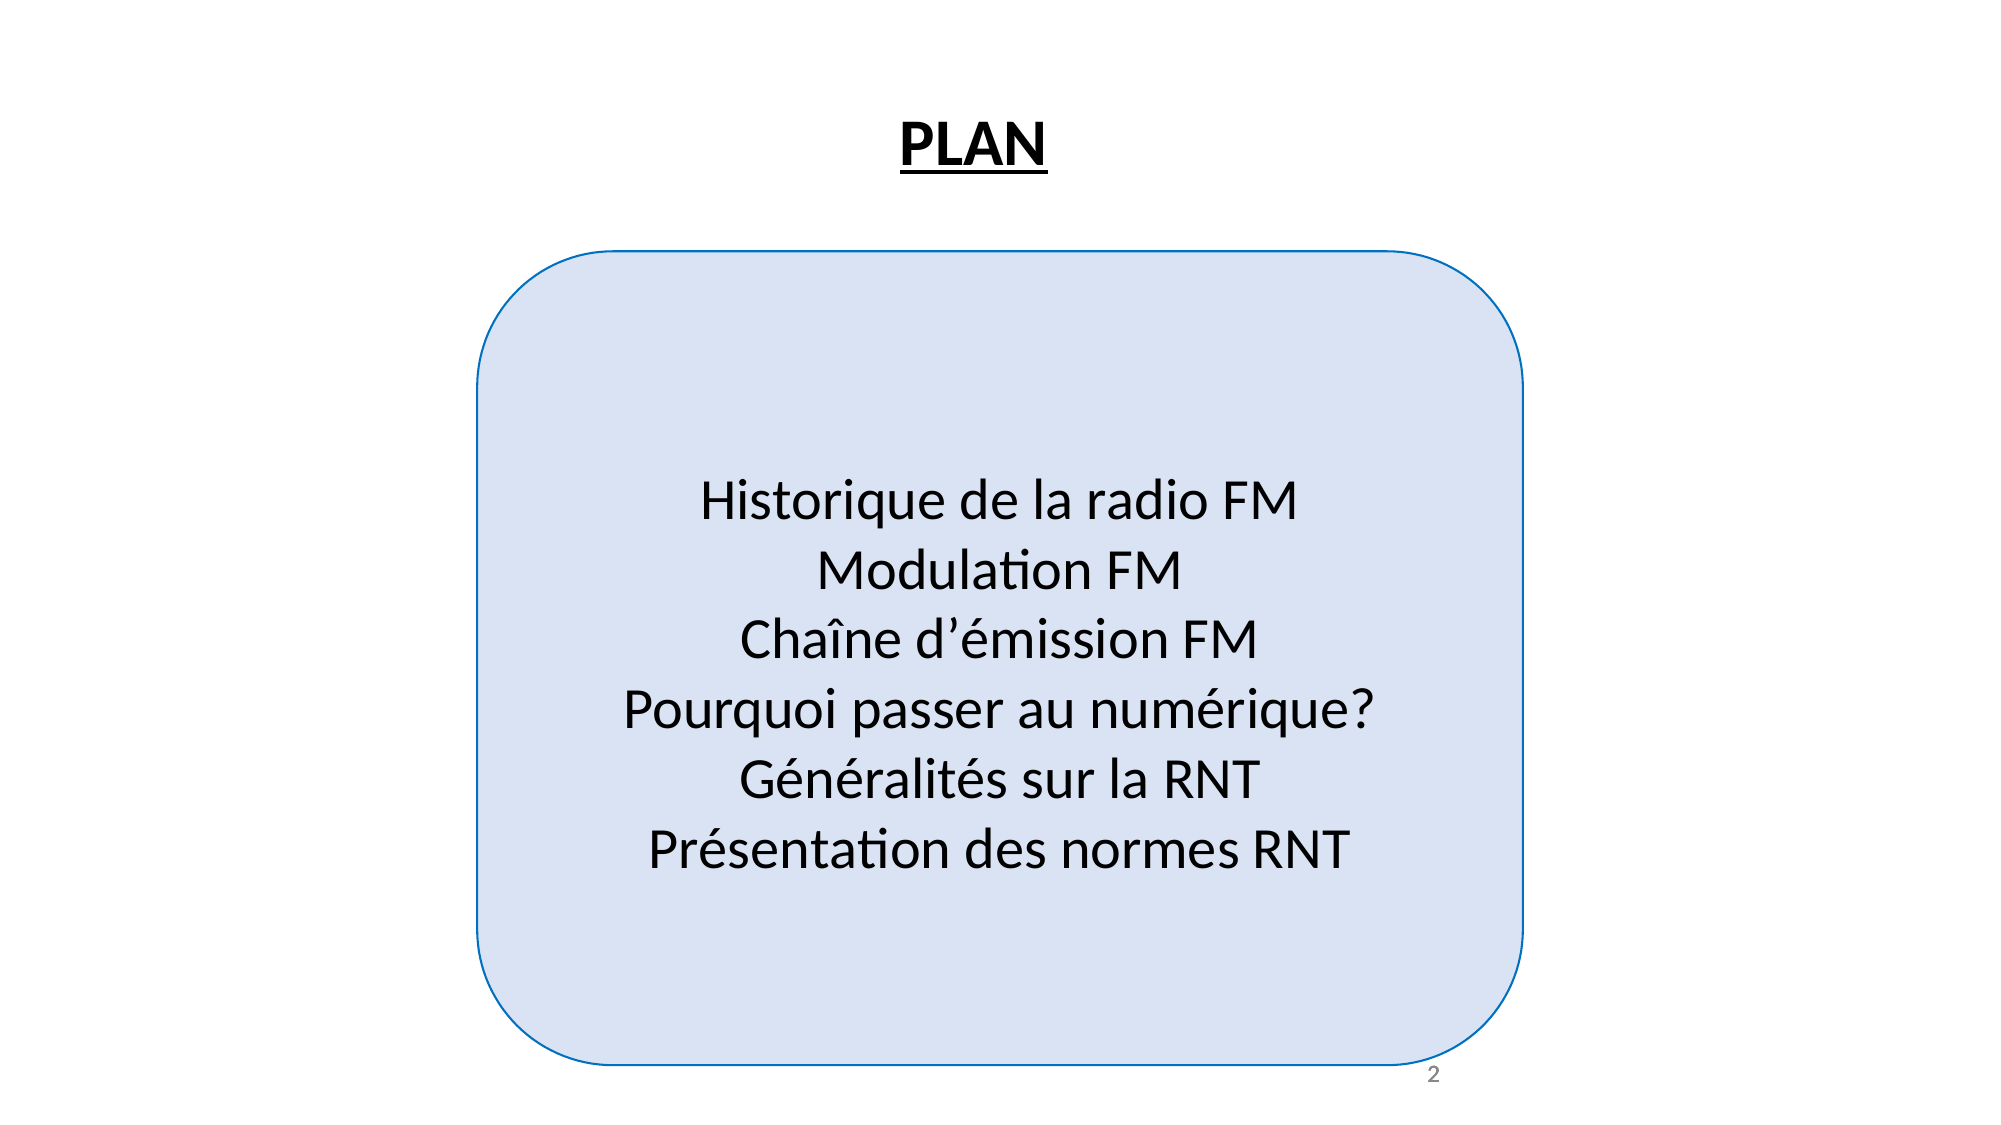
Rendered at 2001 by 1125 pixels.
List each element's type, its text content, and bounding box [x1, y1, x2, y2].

text_box PLAN [884, 91, 1065, 188]
text_box [1412, 1042, 1863, 1103]
text_box Historique de la radio FM Modulation FM Chaîne d’émission FM Pourquoi passer au numérique? Généralités sur la RNT Présentation des normes RNT [477, 251, 1523, 1066]
